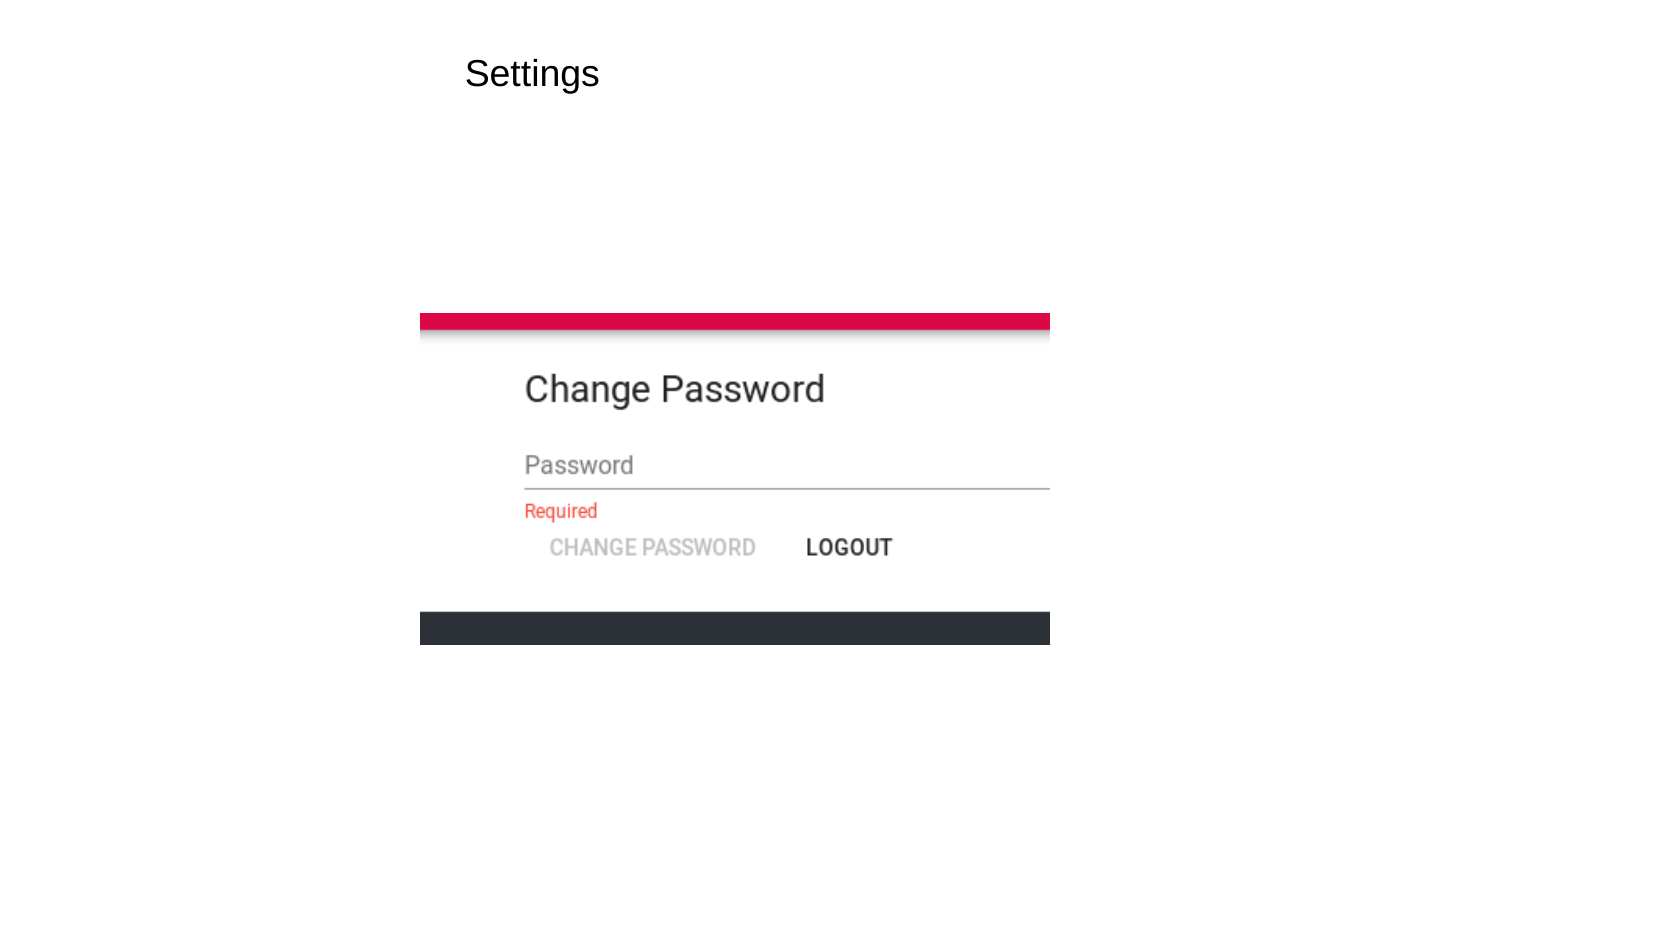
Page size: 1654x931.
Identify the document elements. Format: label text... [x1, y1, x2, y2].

text_box Settings [450, 45, 1126, 102]
picture [420, 313, 1050, 646]
